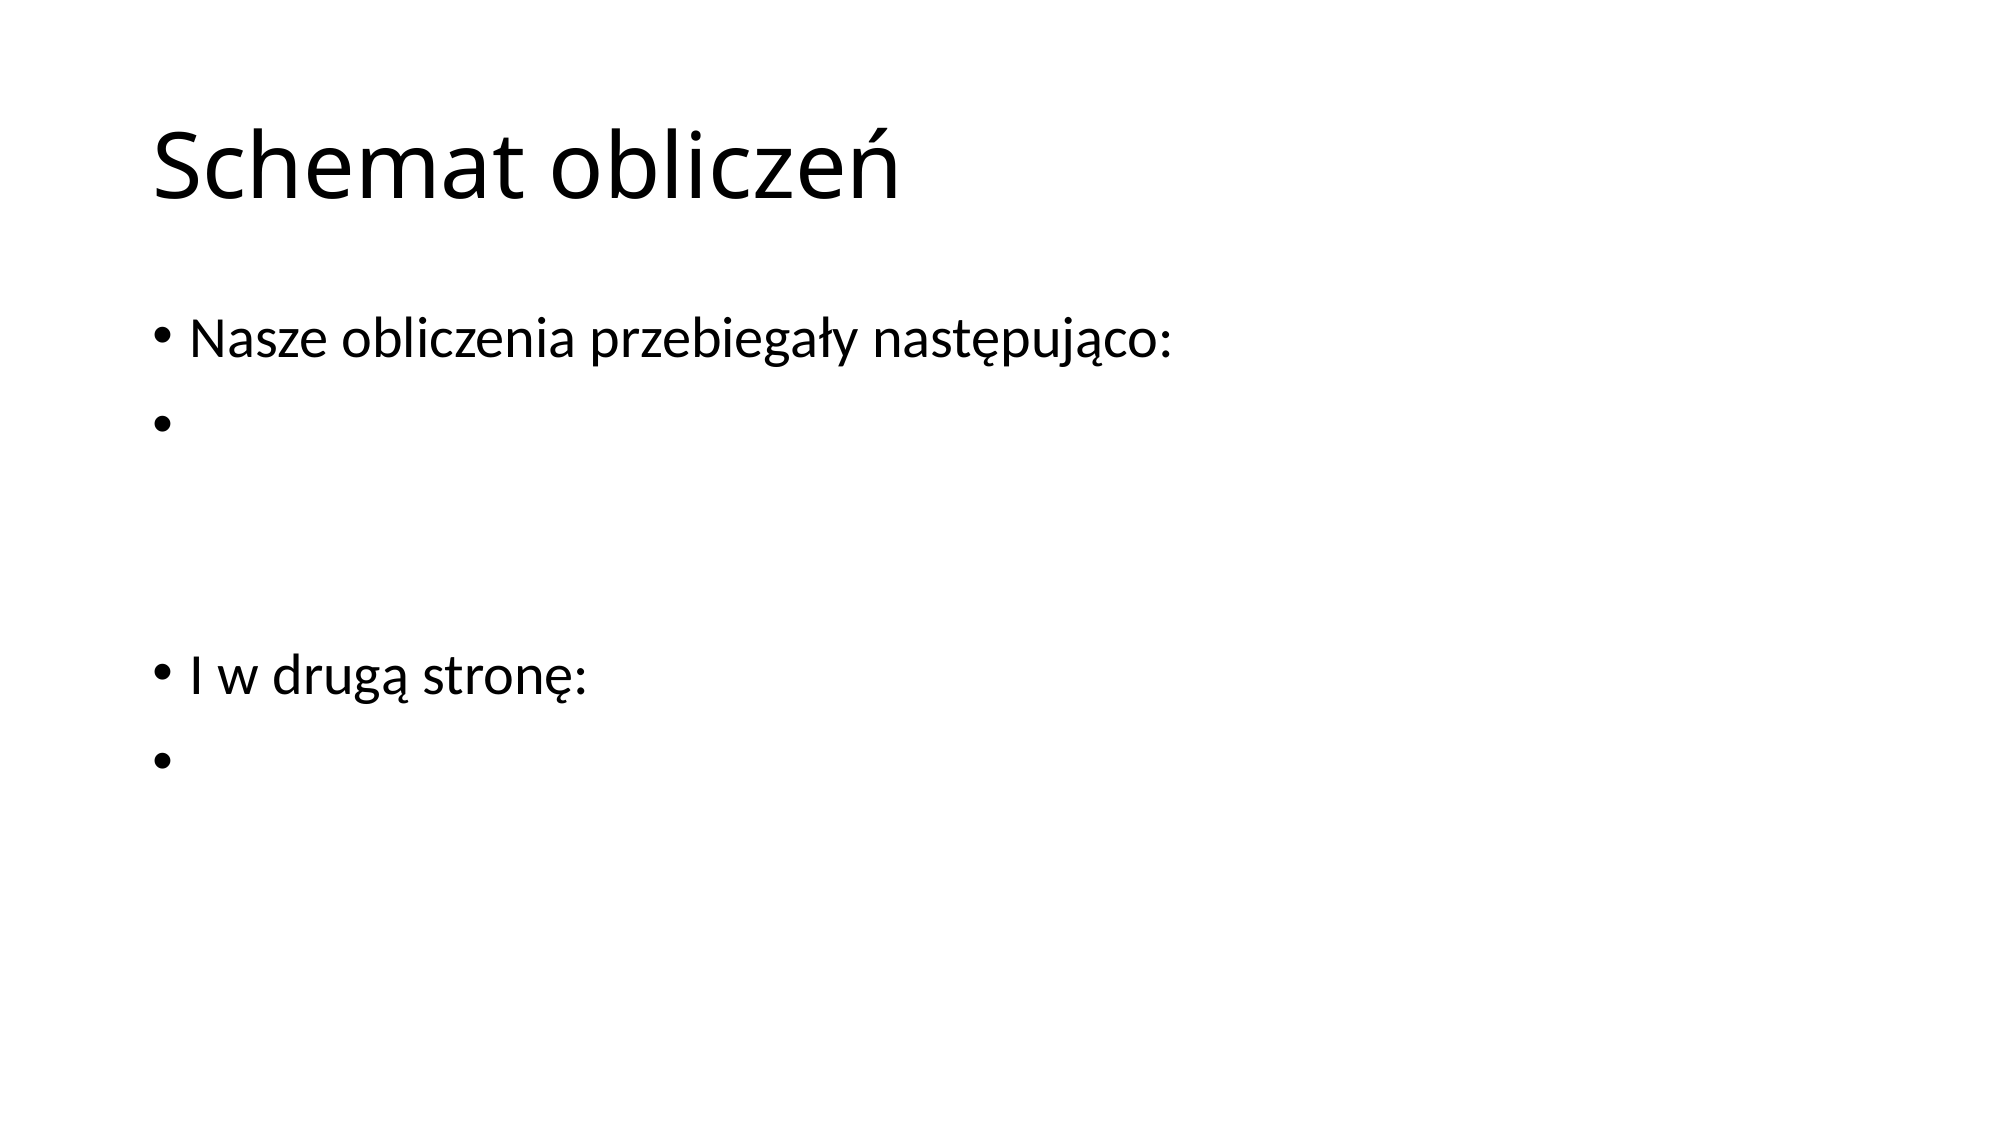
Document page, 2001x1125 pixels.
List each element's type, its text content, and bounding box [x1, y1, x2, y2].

title Schemat obliczeń [137, 59, 1863, 278]
list Nasze obliczenia przebiegały następująco: I w drugą stronę: [137, 299, 1863, 1014]
